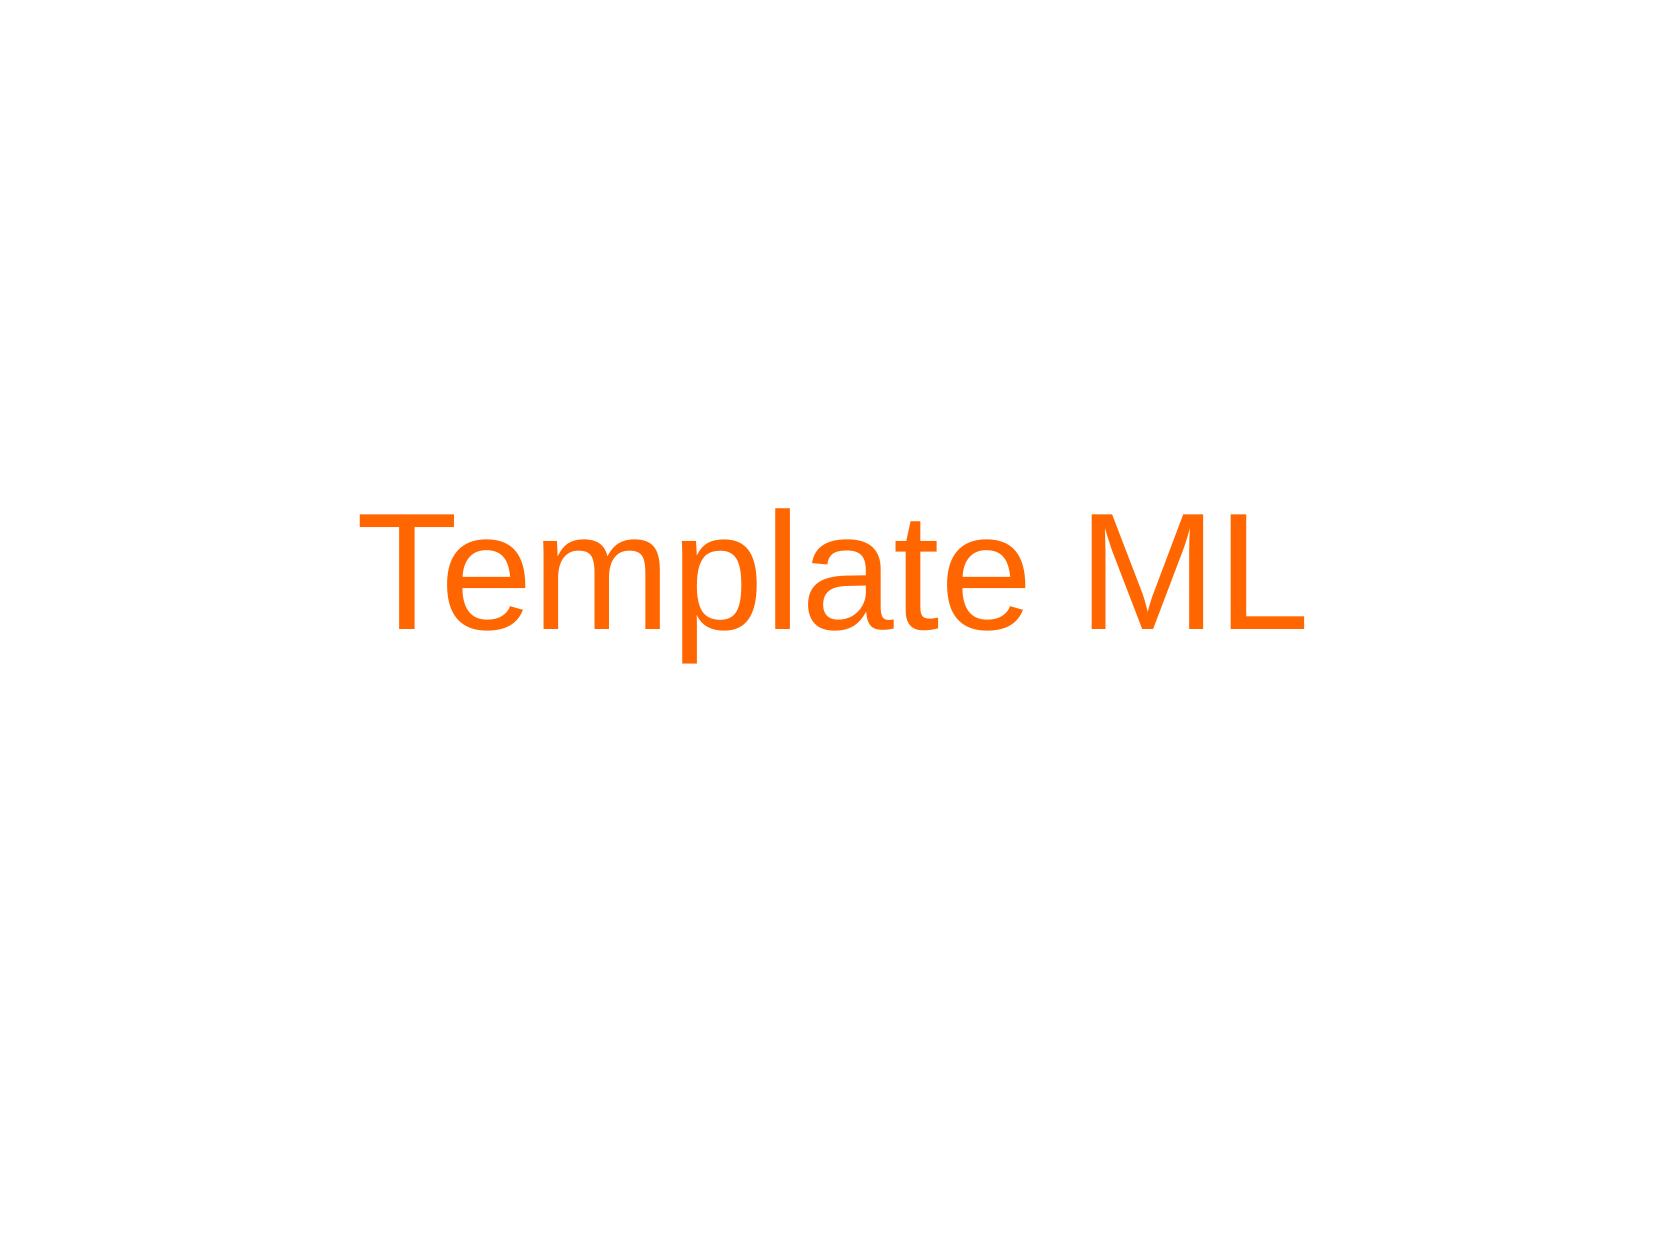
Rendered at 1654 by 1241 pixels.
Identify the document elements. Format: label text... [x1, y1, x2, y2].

title Template ML [90, 467, 1579, 676]
